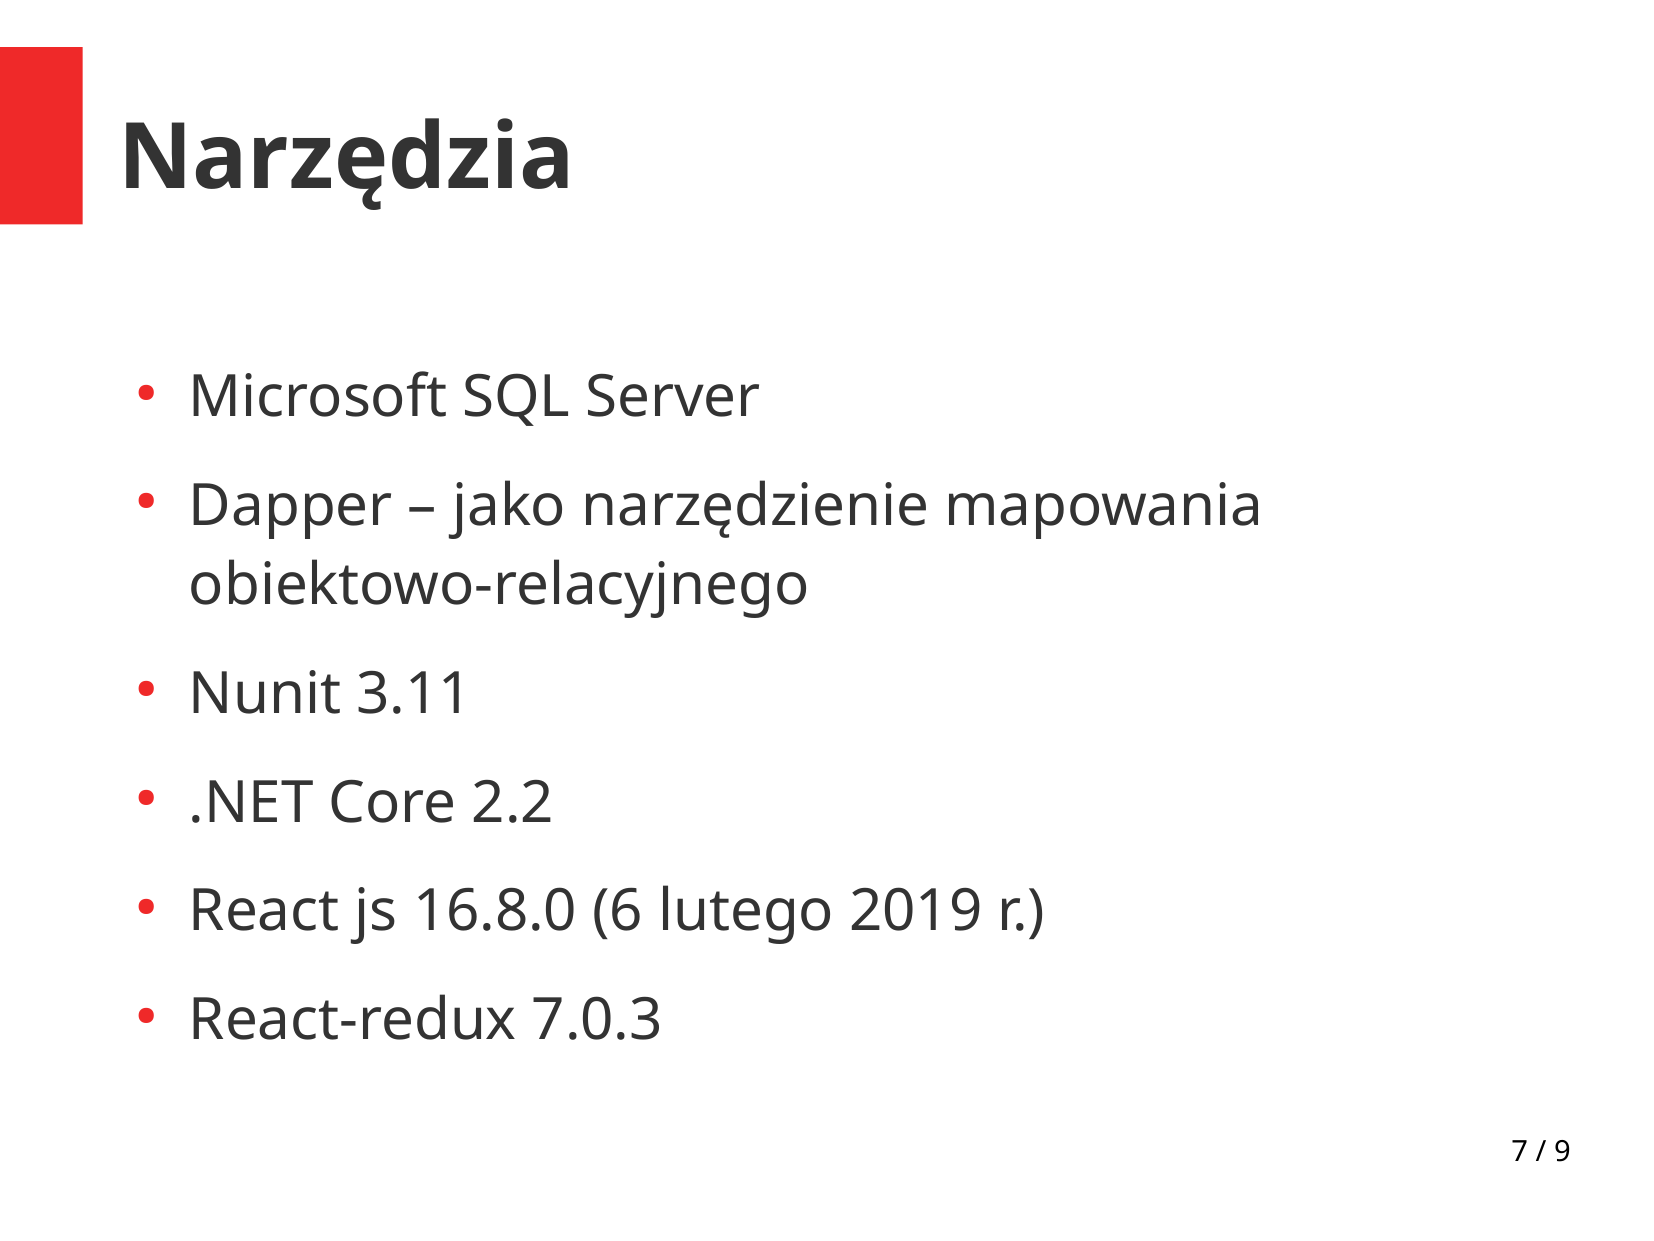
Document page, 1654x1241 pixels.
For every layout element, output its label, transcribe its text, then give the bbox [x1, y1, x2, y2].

title Narzędzia [118, 49, 1571, 257]
list Microsoft SQL Server Dapper – jako narzędzienie mapowania obiektowo-relacyjnego Nunit 3.11 .NET Core 2.2 React js 16.8.0 (6 lutego 2019 r.) React-redux 7.0.3 [118, 354, 1536, 1074]
